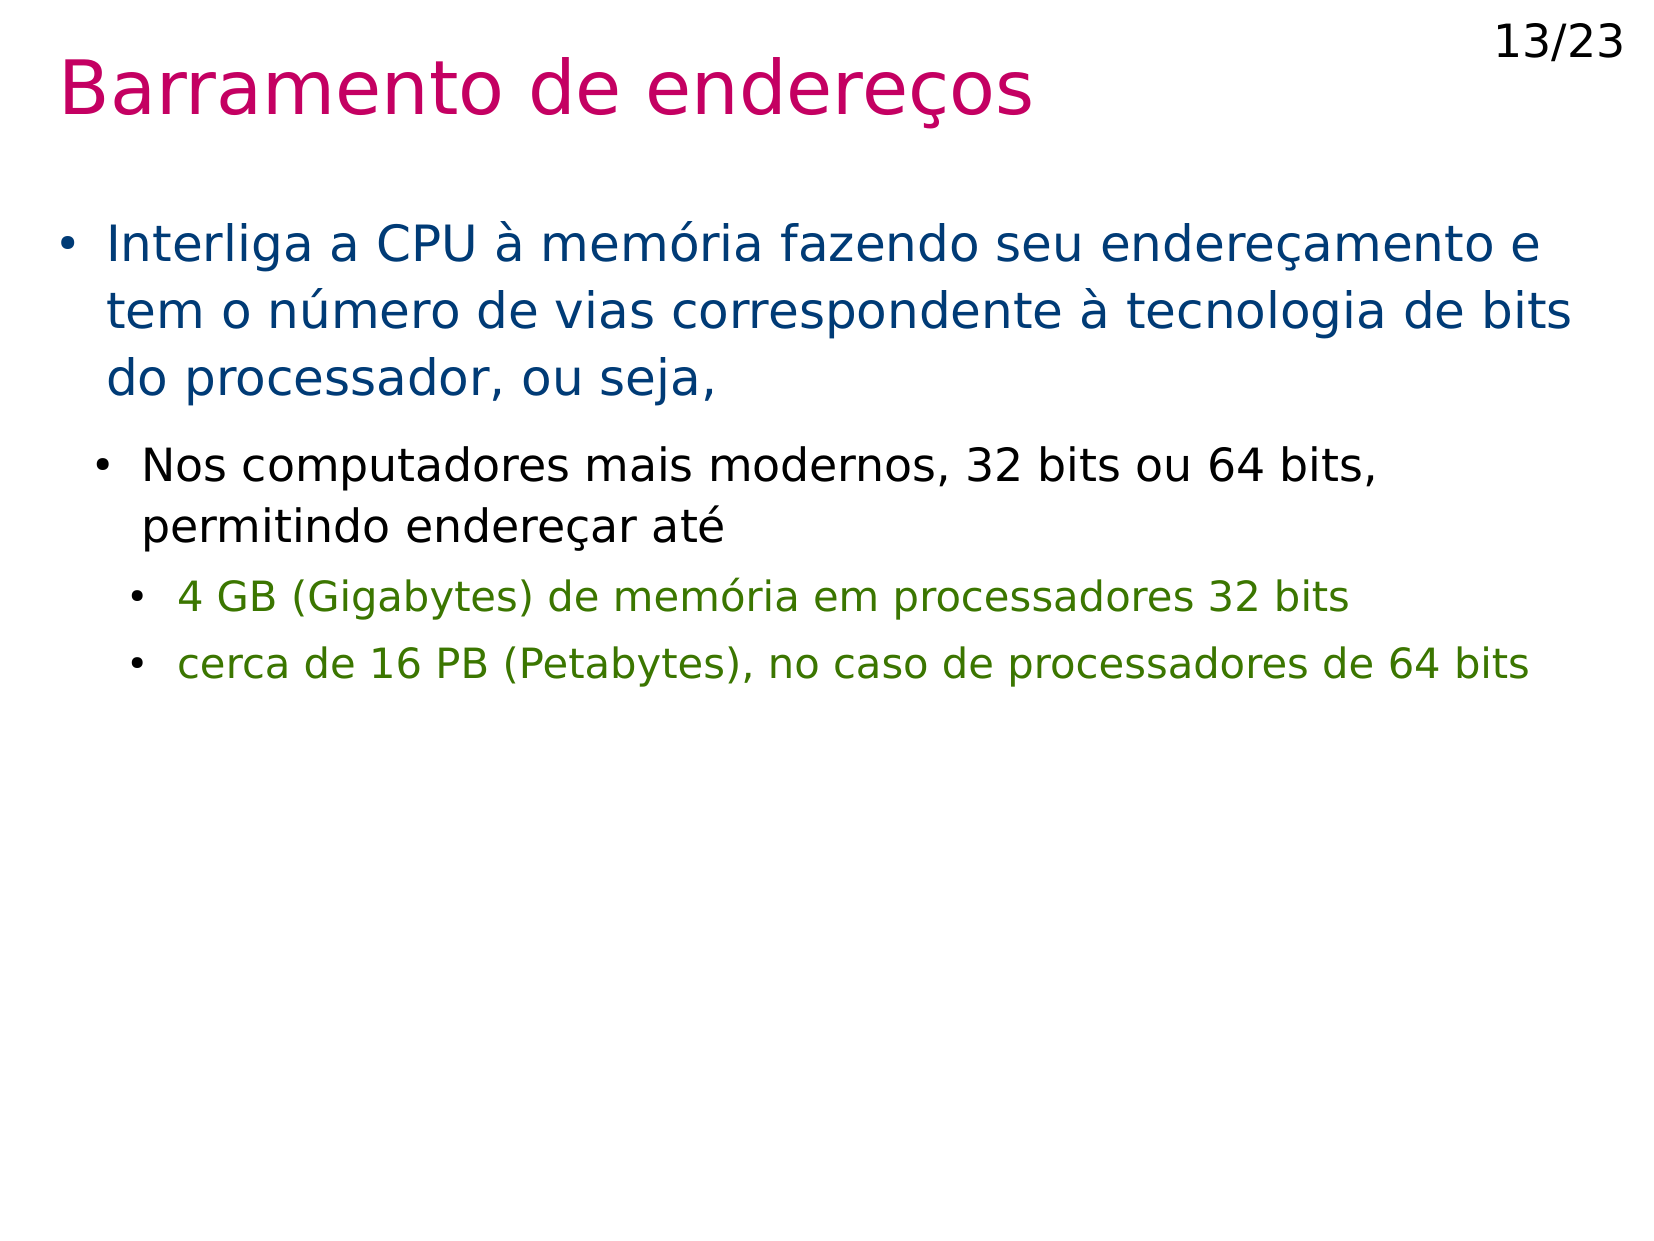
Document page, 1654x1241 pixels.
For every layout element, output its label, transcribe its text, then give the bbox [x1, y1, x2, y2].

list Interliga a CPU à memória fazendo seu endereçamento e tem o número de vias correspondente à tecnologia de bits do processador, ou seja, Nos computadores mais modernos, 32 bits ou 64 bits, permitindo endereçar até 4 GB (Gigabytes) de memória em processadores 32 bits cerca de 16 PB (Petabytes), no caso de processadores de 64 bits [59, 206, 1625, 1211]
title Barramento de endereços [59, 29, 1625, 148]
